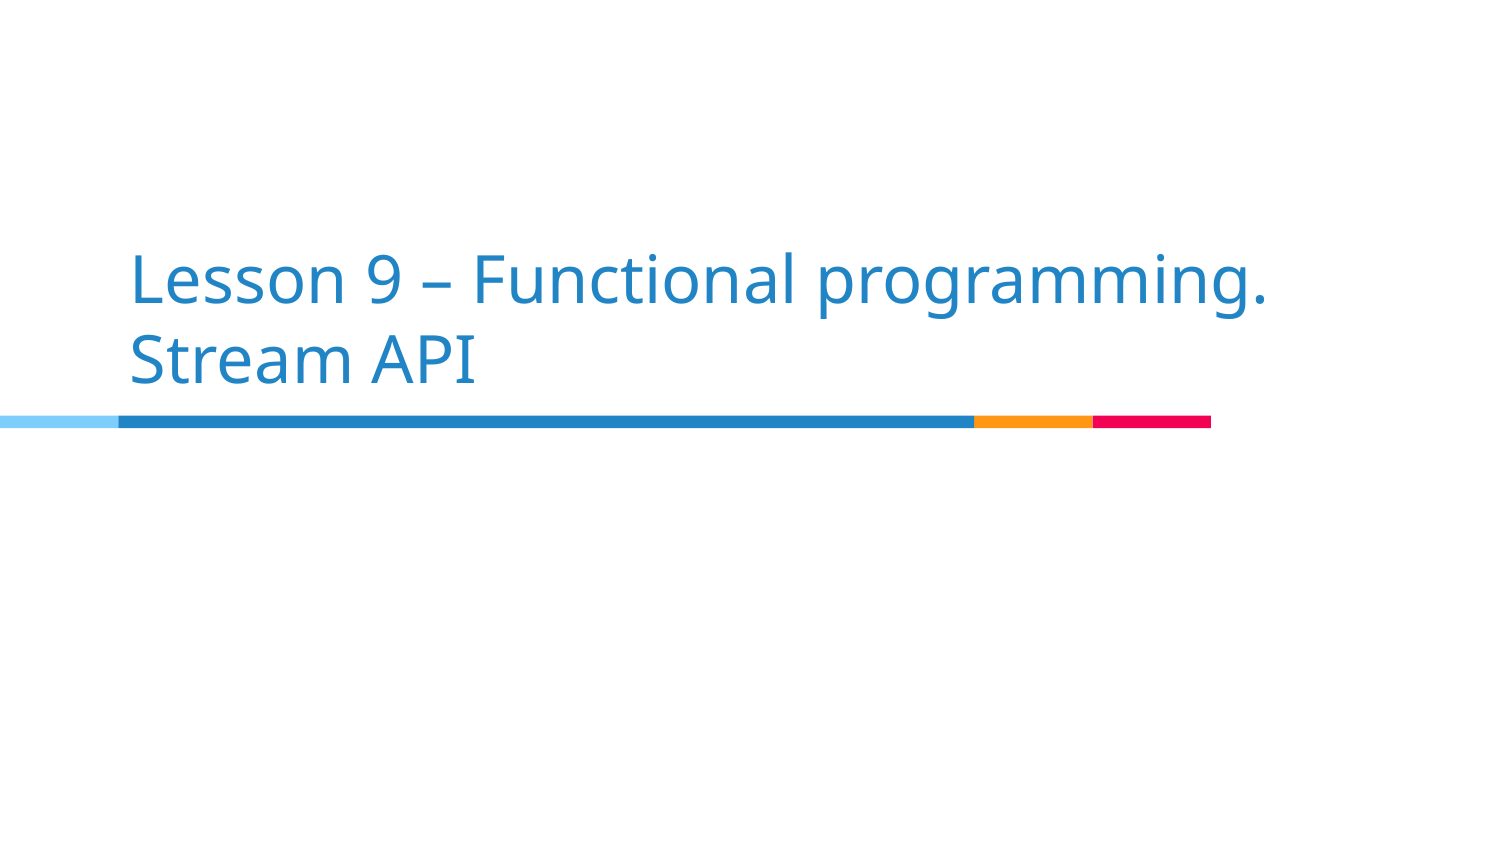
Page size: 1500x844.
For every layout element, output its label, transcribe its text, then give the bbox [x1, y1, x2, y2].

title Lesson 9 – Functional programming. Stream API [114, 221, 1385, 327]
